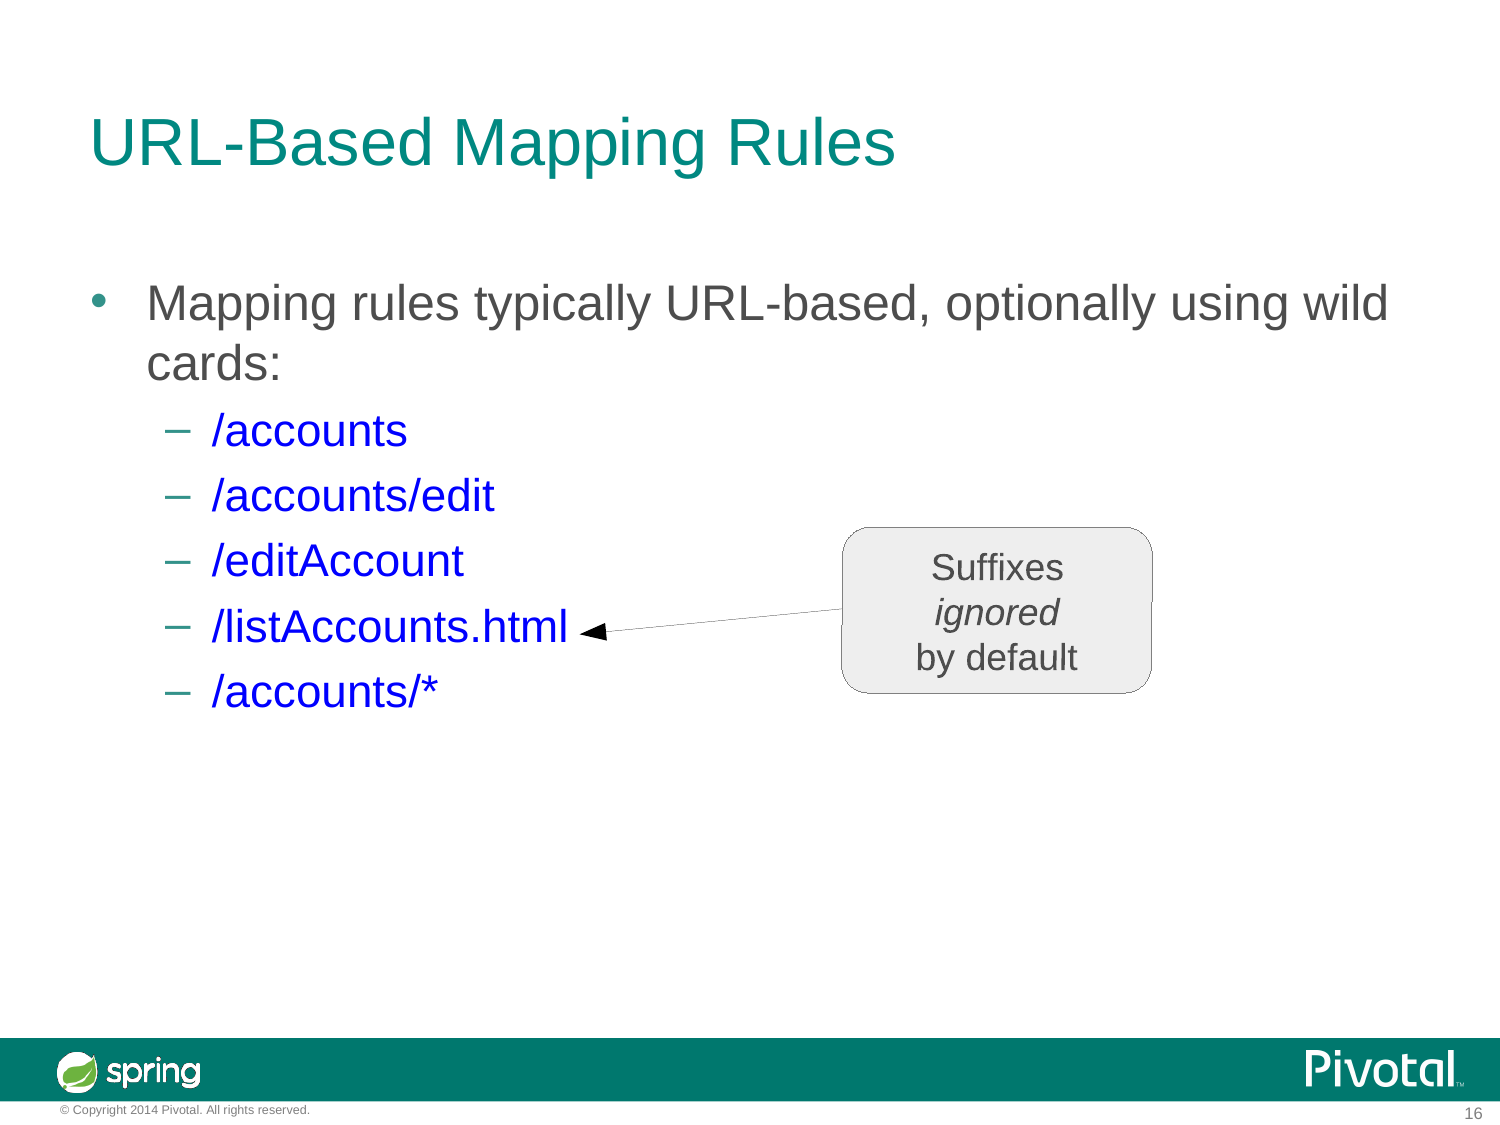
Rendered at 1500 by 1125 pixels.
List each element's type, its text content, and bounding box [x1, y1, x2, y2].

picture [32, 1041, 210, 1103]
title URL-Based Mapping Rules [75, 44, 1426, 233]
text_box Suffixes ignored by default [841, 527, 1153, 694]
picture [1306, 1050, 1464, 1087]
list Mapping rules typically URL-based, optionally using wild cards: /accounts /accounts/edit /editAccount /listAccounts.html /accounts/* [75, 262, 1426, 1005]
